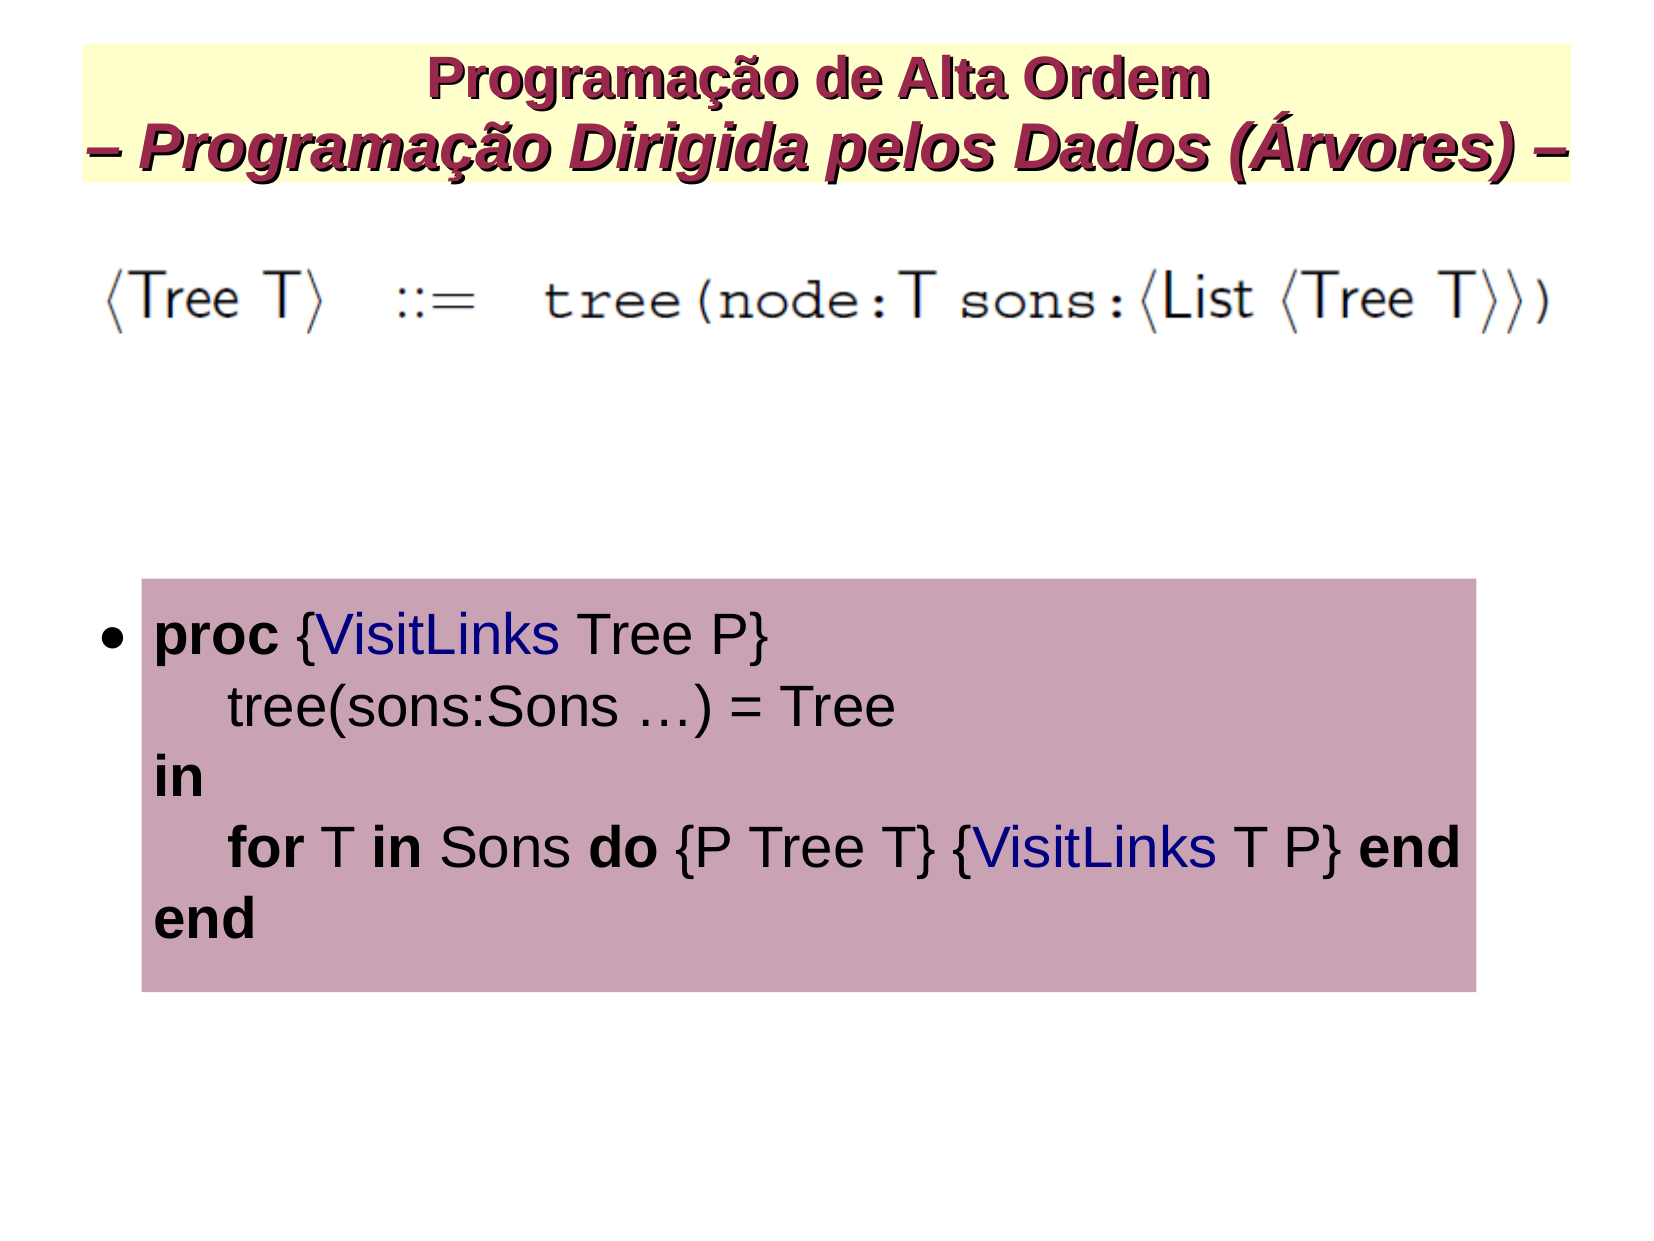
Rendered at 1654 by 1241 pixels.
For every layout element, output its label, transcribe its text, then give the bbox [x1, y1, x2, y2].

title Programação de Alta Ordem – Programação Dirigida pelos Dados (Árvores) – [82, 43, 1571, 183]
list proc {VisitLinks Tree P} tree(sons:Sons …) = Tree in for T in Sons do {P Tree T} {VisitLinks T P} end end [82, 602, 1571, 1058]
picture [91, 251, 1565, 336]
text_box [141, 578, 1477, 602]
